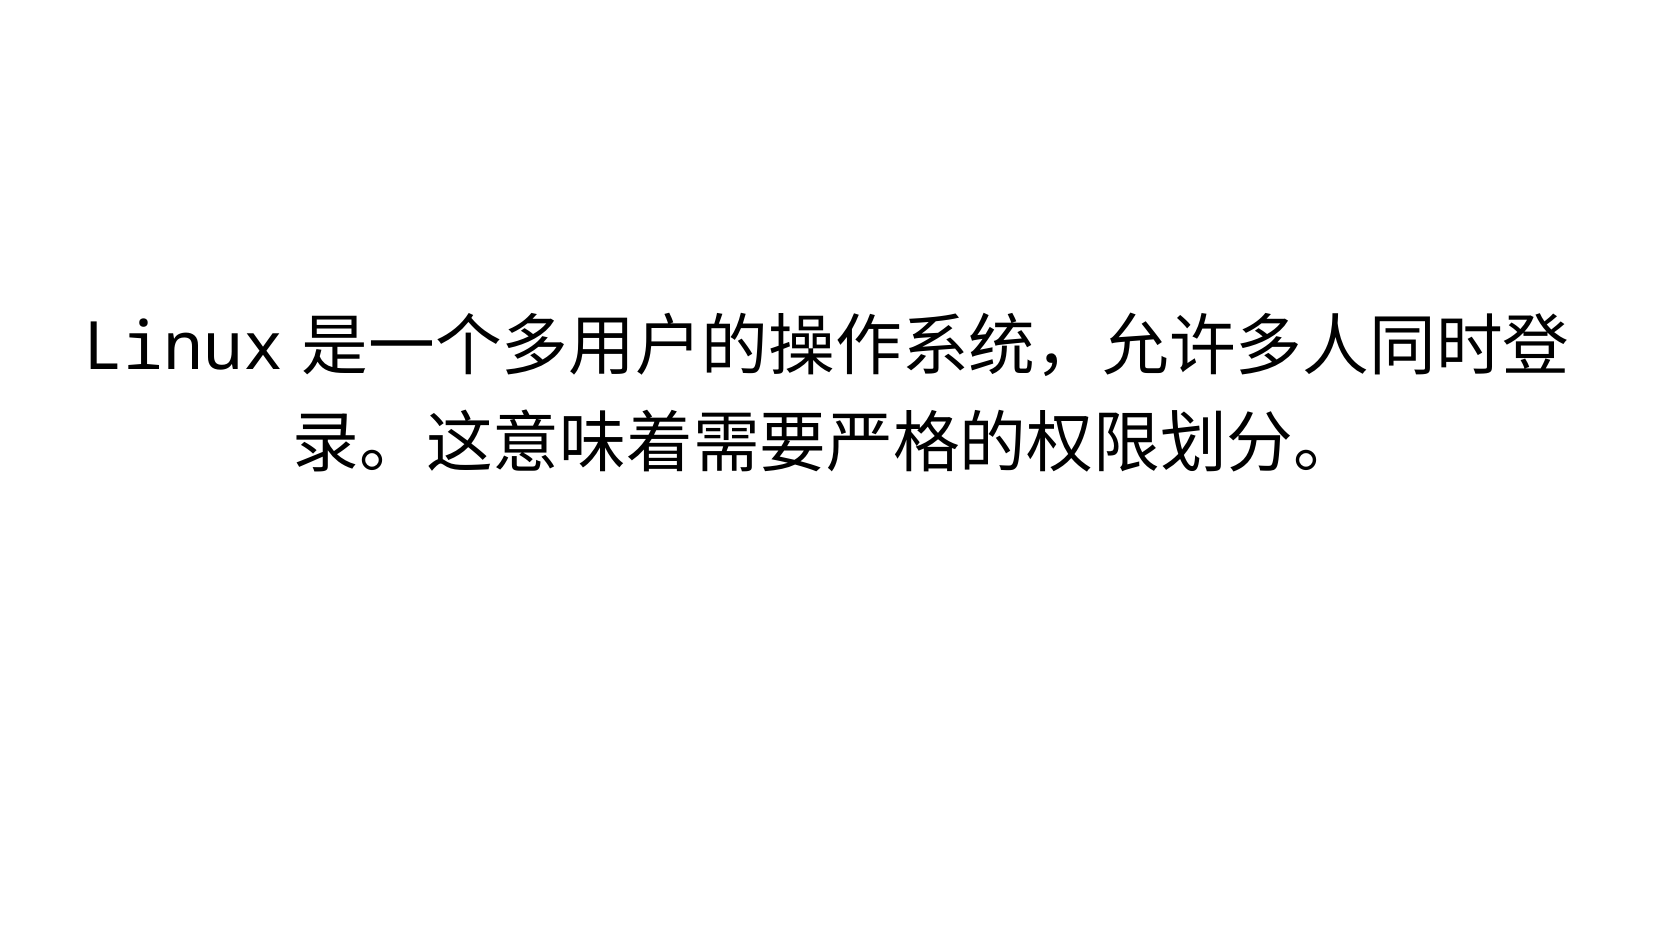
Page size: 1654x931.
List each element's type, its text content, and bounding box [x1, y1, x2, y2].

subtitle Linux是一个多用户的操作系统，允许多人同时登录。这意味着需要严格的权限划分。 [82, 37, 1571, 742]
